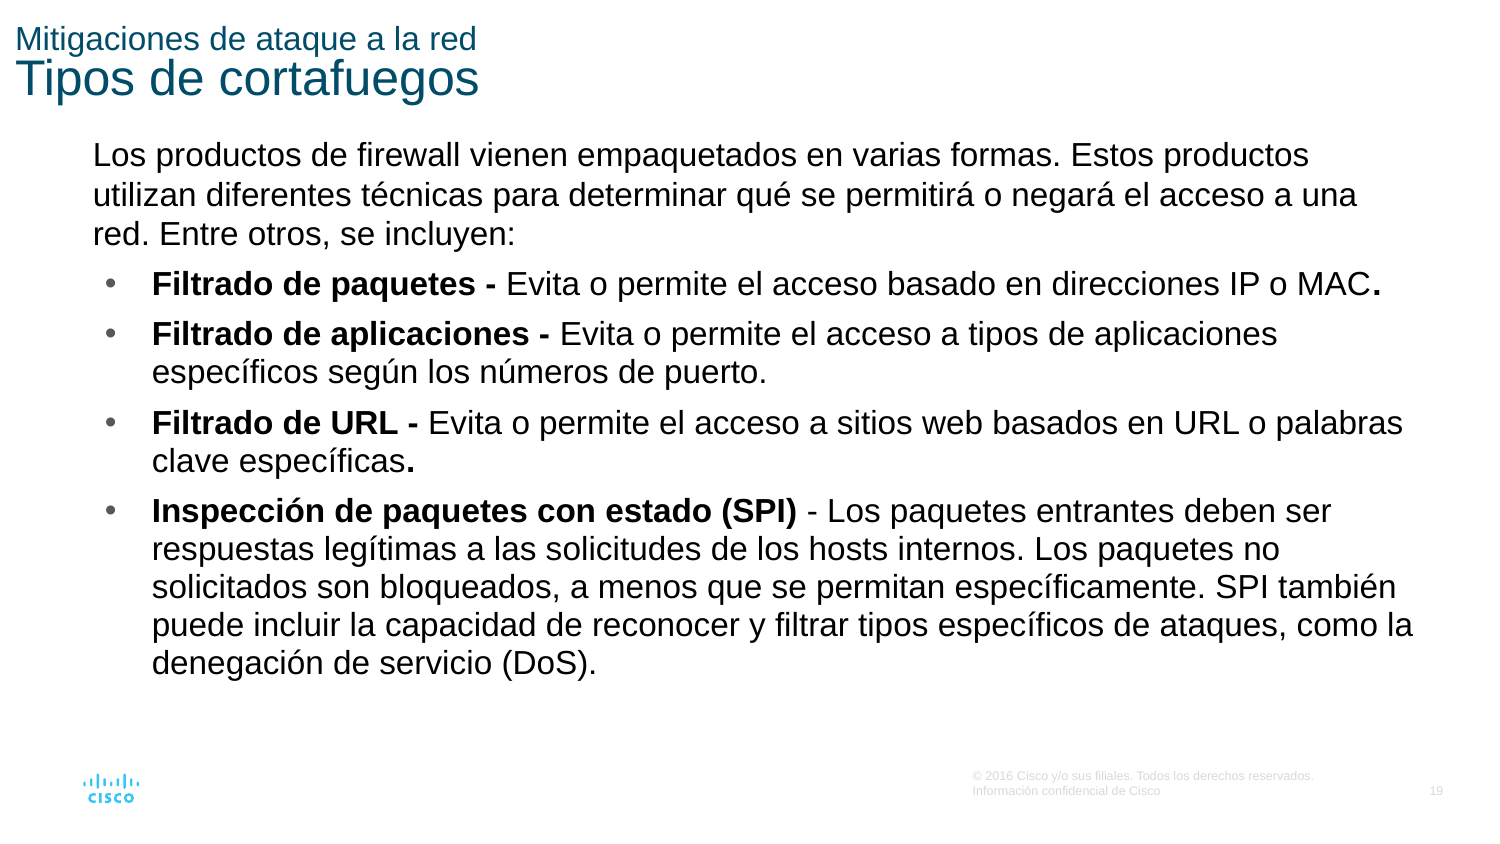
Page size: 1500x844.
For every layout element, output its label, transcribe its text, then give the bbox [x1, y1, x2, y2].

list Los productos de firewall vienen empaquetados en varias formas. Estos productos utilizan diferentes técnicas para determinar qué se permitirá o negará el acceso a una red. Entre otros, se incluyen: Filtrado de paquetes - Evita o permite el acceso basado en direcciones IP o MAC. Filtrado de aplicaciones - Evita o permite el acceso a tipos de aplicaciones específicos según los números de puerto. Filtrado de URL - Evita o permite el acceso a sitios web basados en URL o palabras clave específicas. Inspección de paquetes con estado (SPI) - Los paquetes entrantes deben ser respuestas legítimas a las solicitudes de los hosts internos. Los paquetes no solicitados son bloqueados, a menos que se permitan específicamente. SPI también puede incluir la capacidad de reconocer y filtrar tipos específicos de ataques, como la denegación de servicio (DoS). [77, 125, 1437, 726]
title Mitigaciones de ataque a la red Tipos de cortafuegos [0, 5, 1369, 126]
